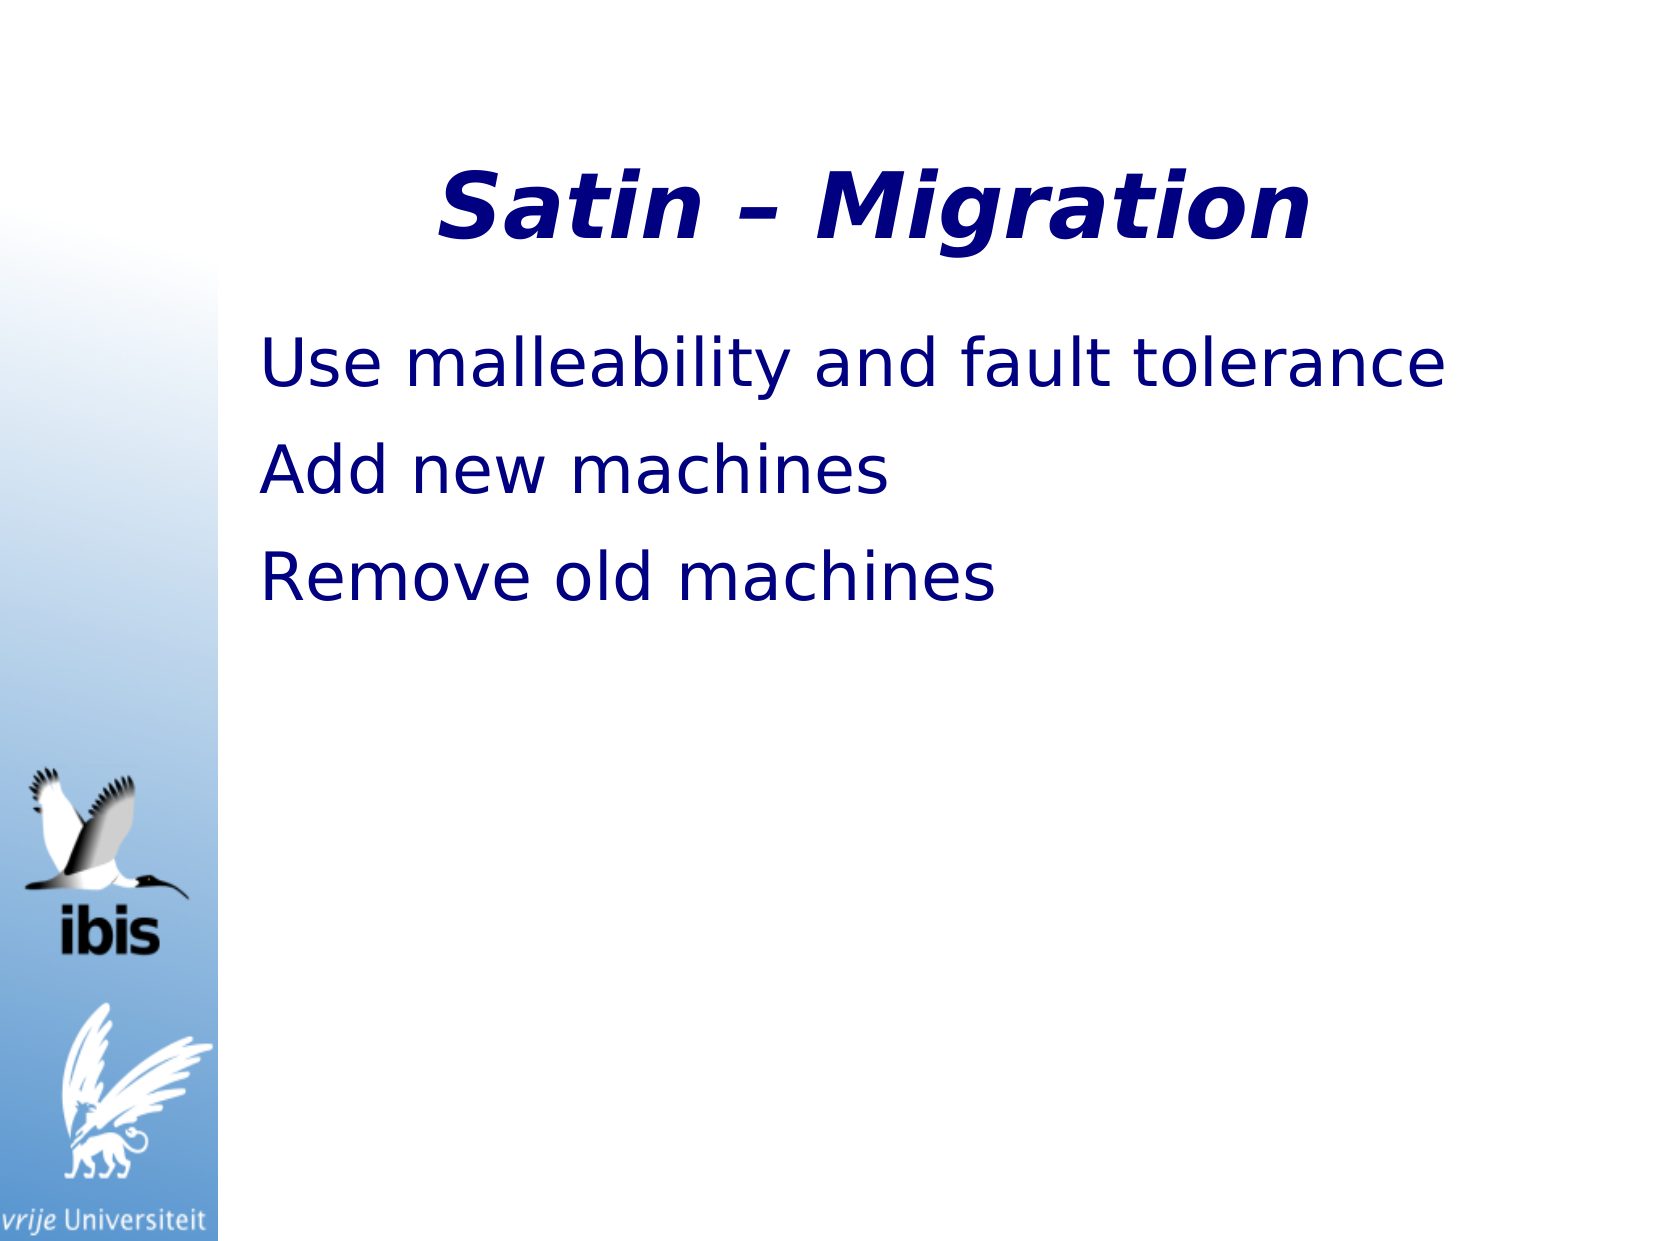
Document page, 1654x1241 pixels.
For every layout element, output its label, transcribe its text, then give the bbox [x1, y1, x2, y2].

title Satin – Migration [219, 102, 1534, 311]
list Use malleability and fault tolerance Add new machines Remove old machines [241, 324, 1654, 1168]
picture [0, 0, 218, 1241]
